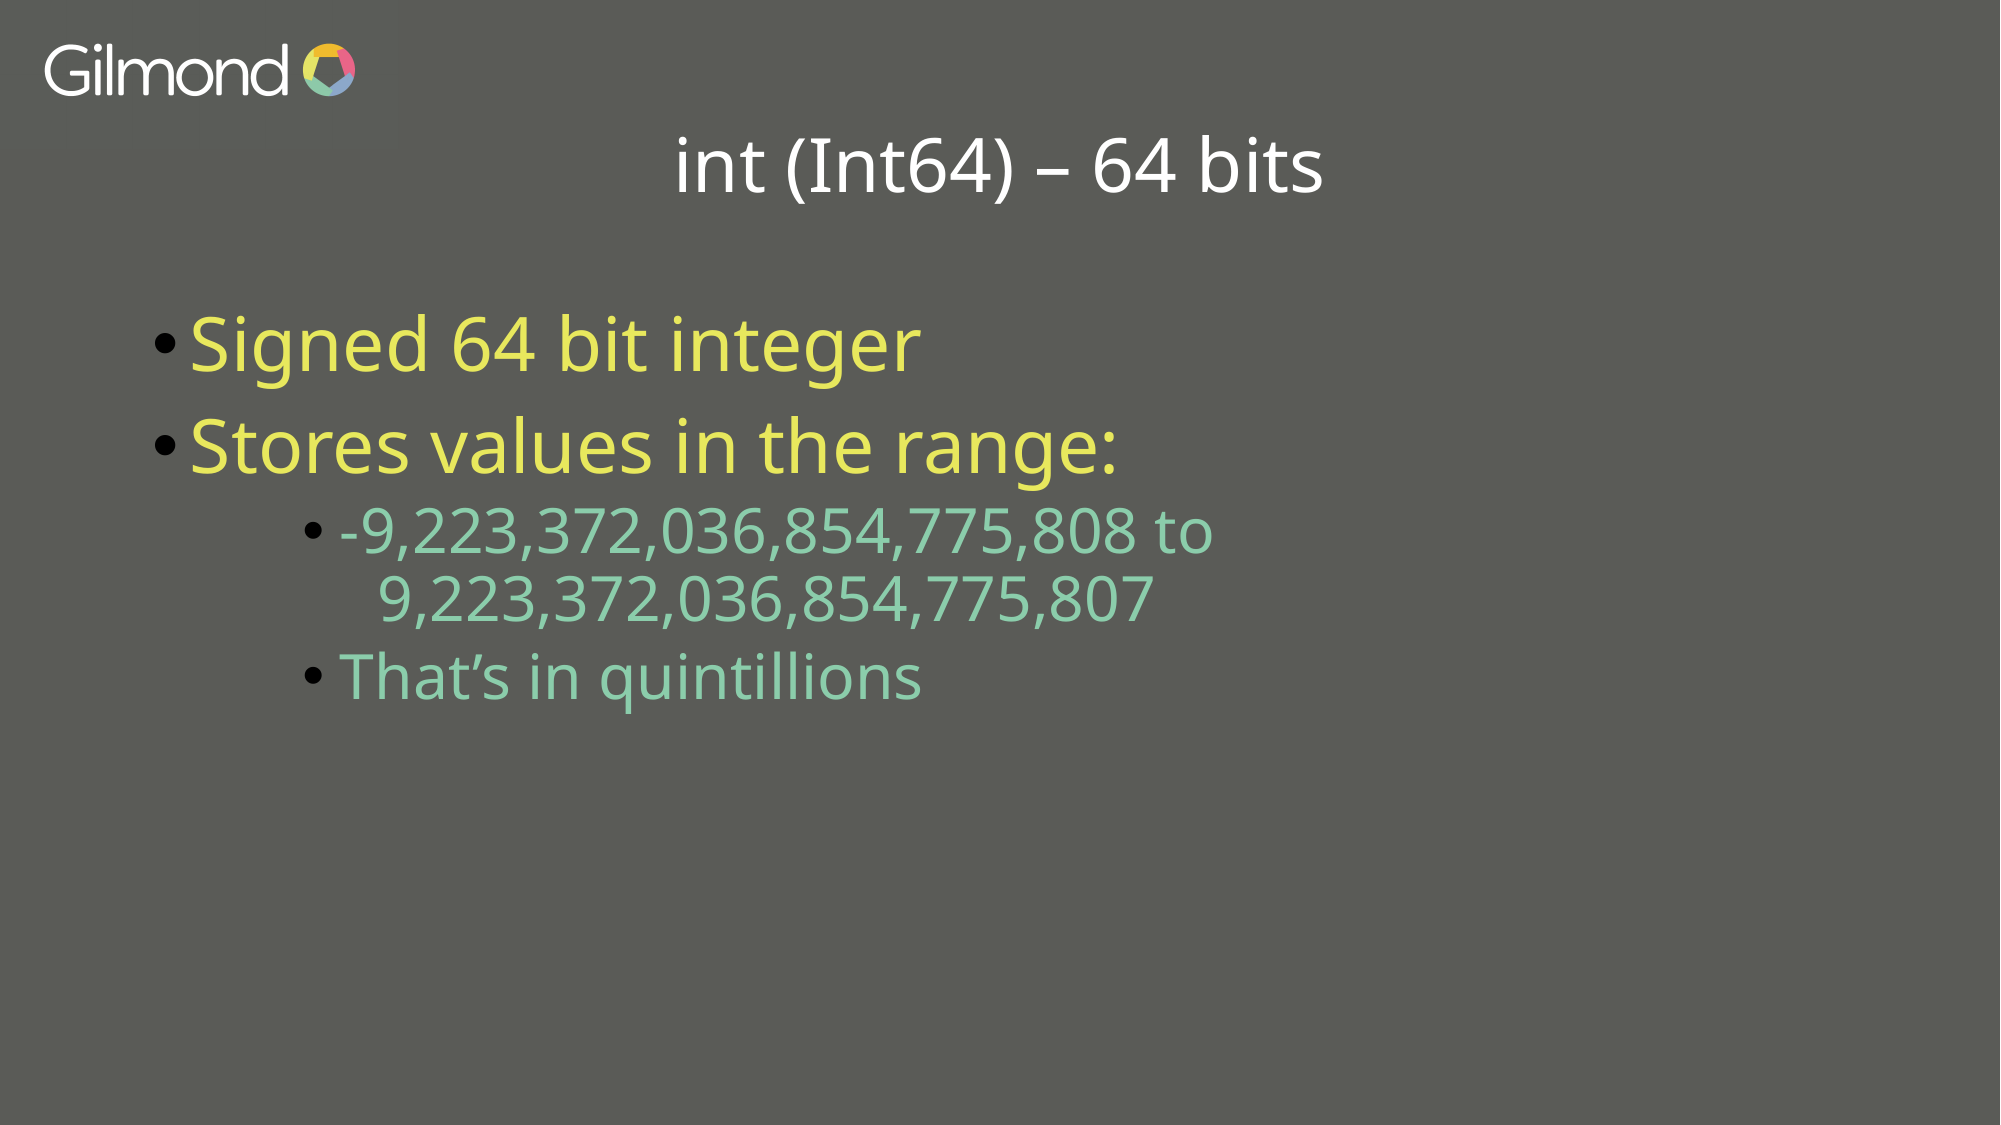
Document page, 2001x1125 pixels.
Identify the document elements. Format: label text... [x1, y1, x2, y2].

title int (Int64) – 64 bits [137, 59, 1863, 278]
list Signed 64 bit integer Stores values in the range: -9,223,372,036,854,775,808 to 9,223,372,036,854,775,807 That’s in quintillions [137, 299, 1863, 1014]
picture [0, 0, 399, 149]
